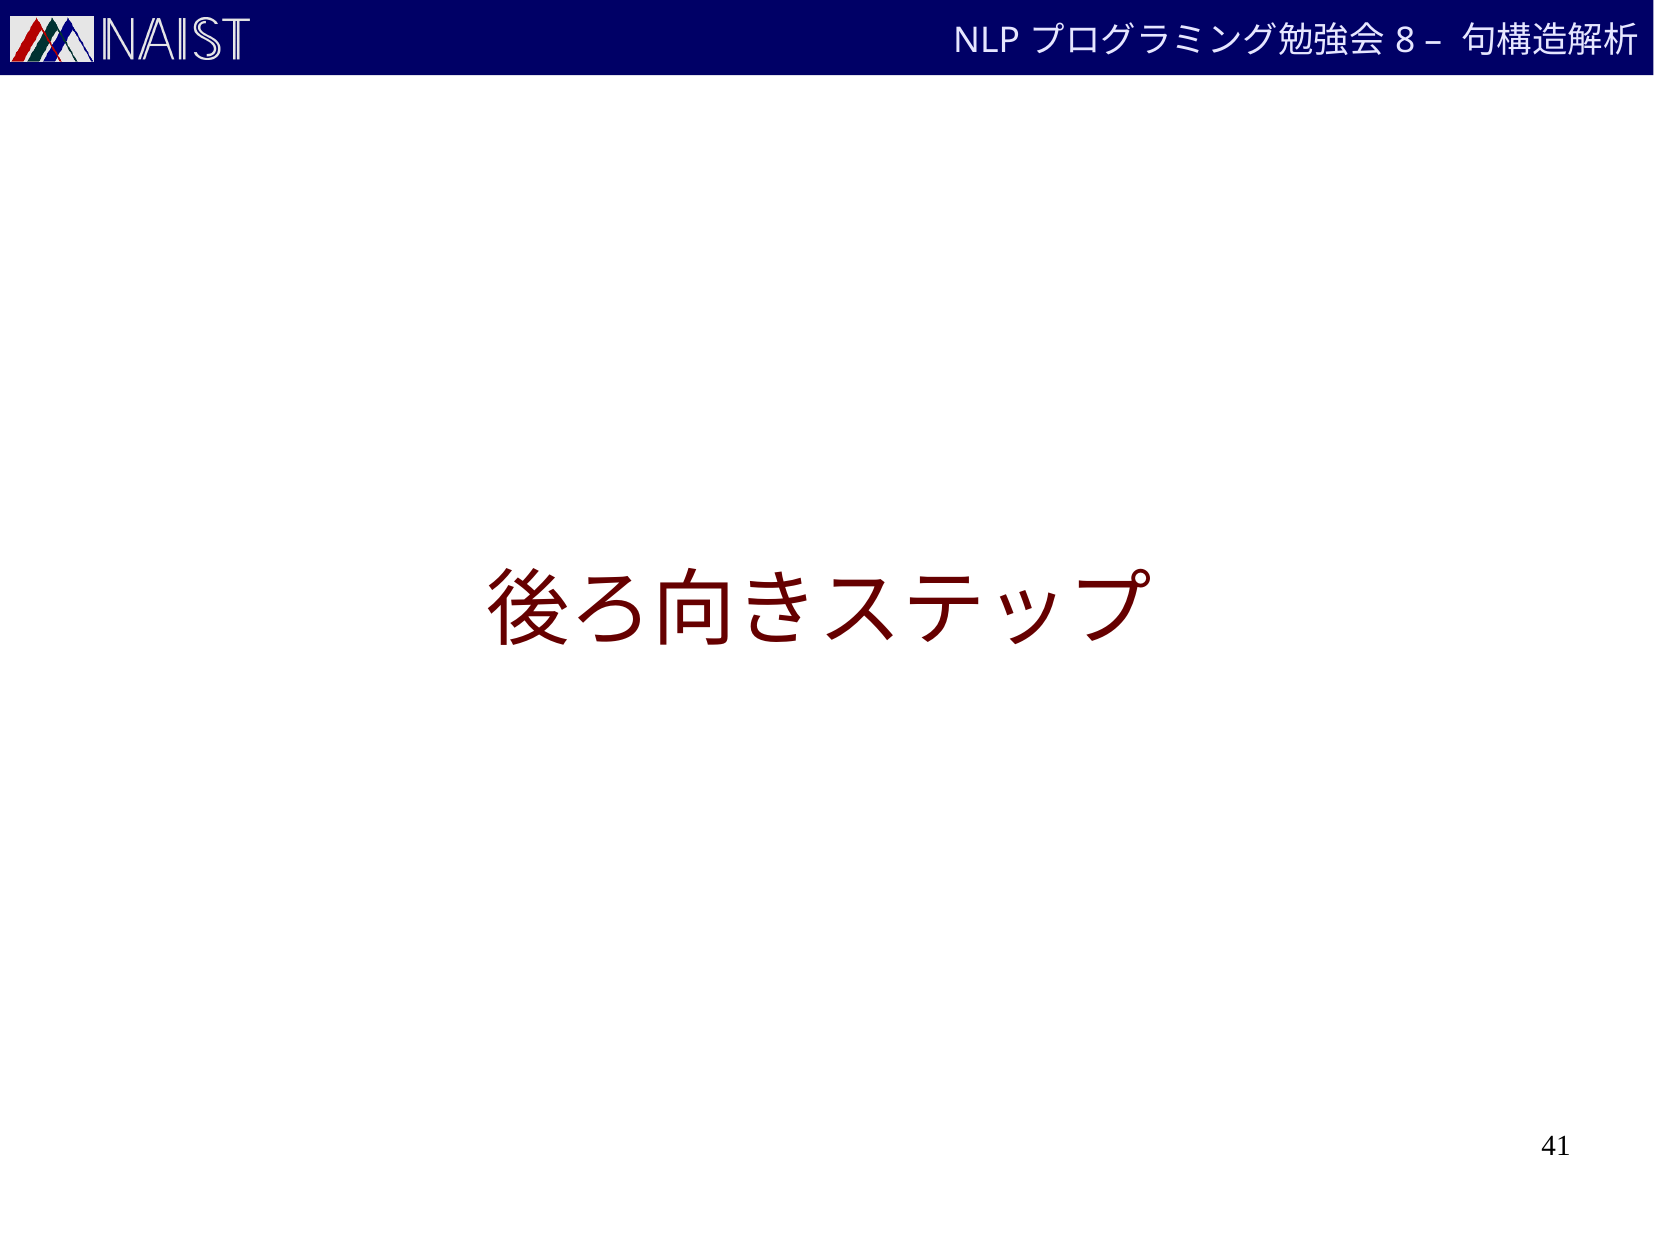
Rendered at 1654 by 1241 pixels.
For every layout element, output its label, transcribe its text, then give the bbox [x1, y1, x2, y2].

picture [10, 16, 94, 62]
picture [102, 17, 251, 60]
title 後ろ向きステップ [75, 506, 1564, 698]
